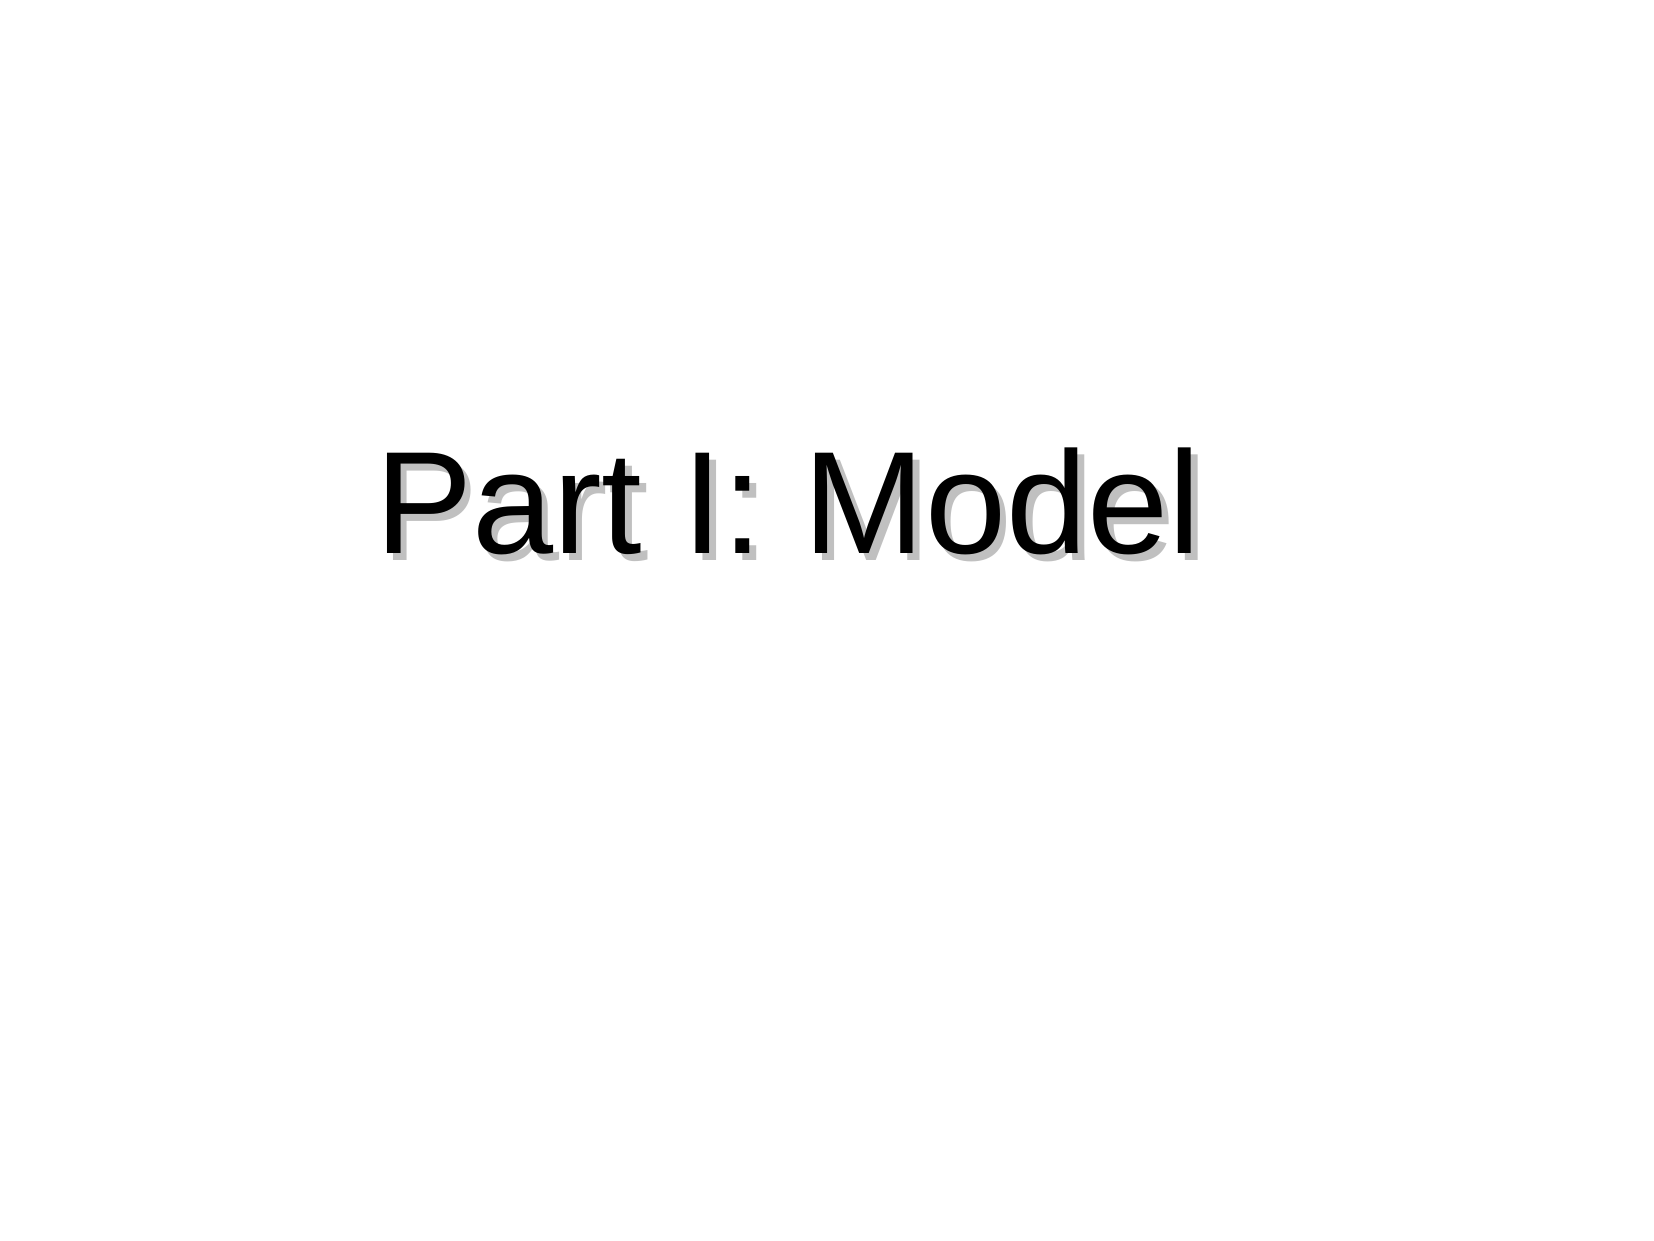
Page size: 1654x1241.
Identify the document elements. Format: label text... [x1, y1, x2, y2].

text_box Part I: Model [360, 414, 1374, 610]
